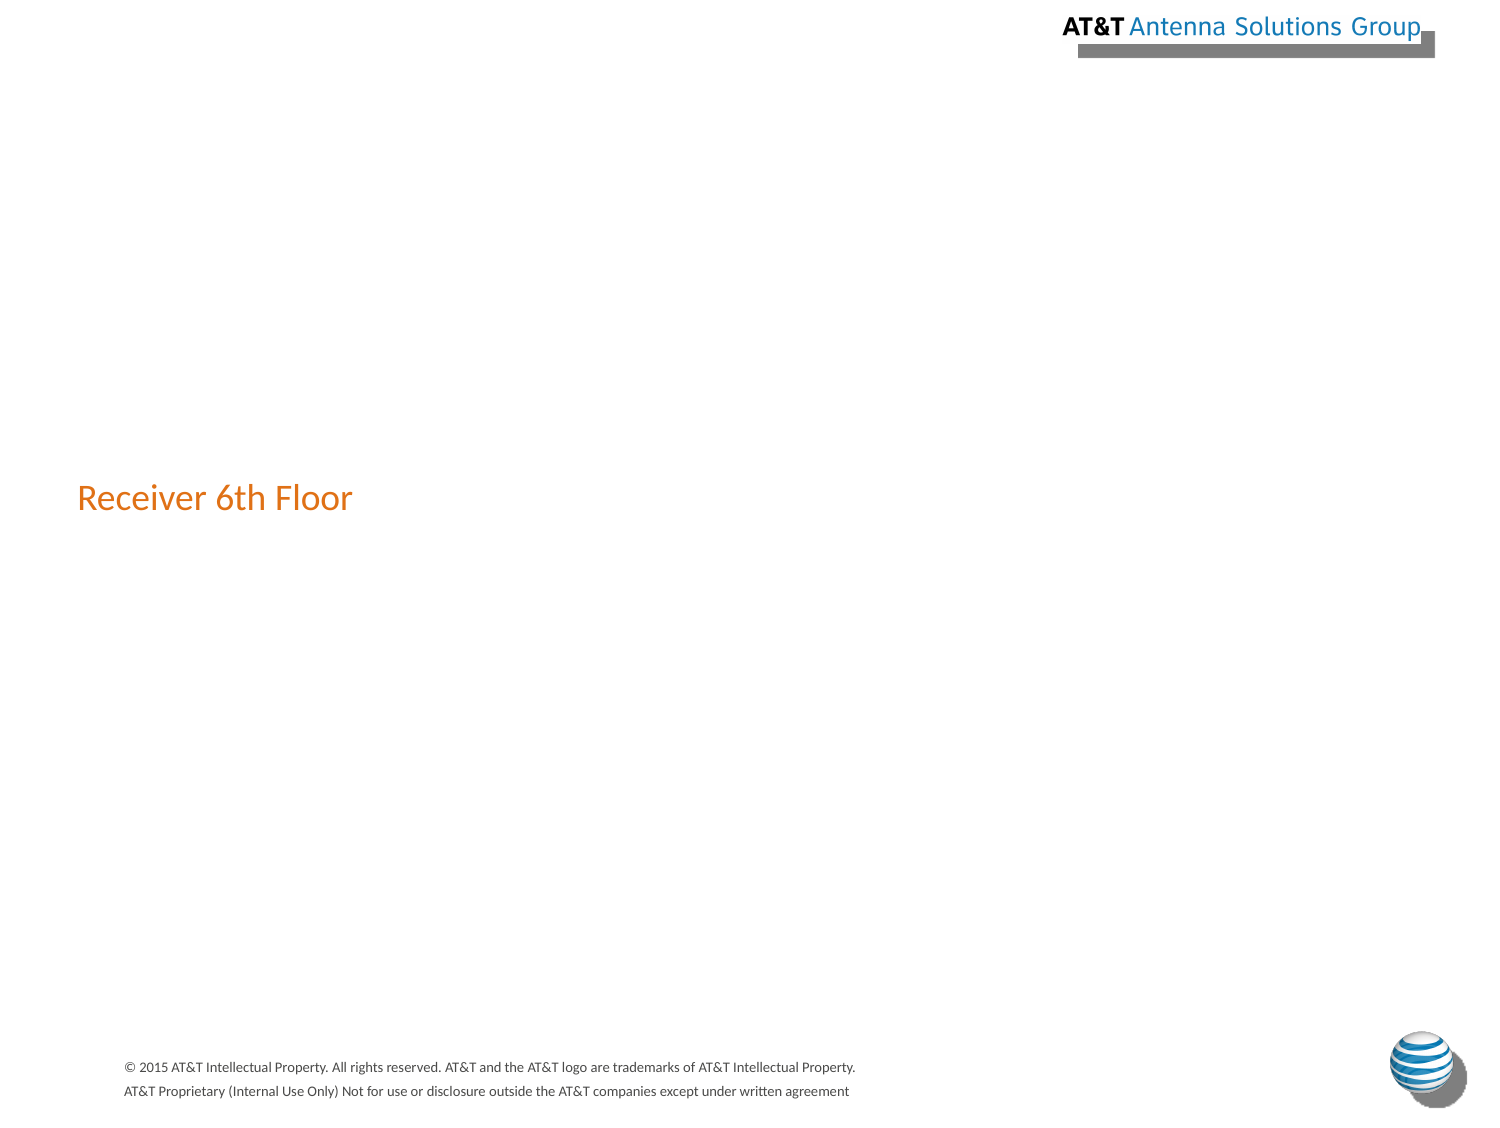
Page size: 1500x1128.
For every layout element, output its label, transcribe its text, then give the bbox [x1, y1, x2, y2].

text_box Receiver 6th Floor [62, 468, 1500, 1128]
picture [1062, 15, 1421, 44]
